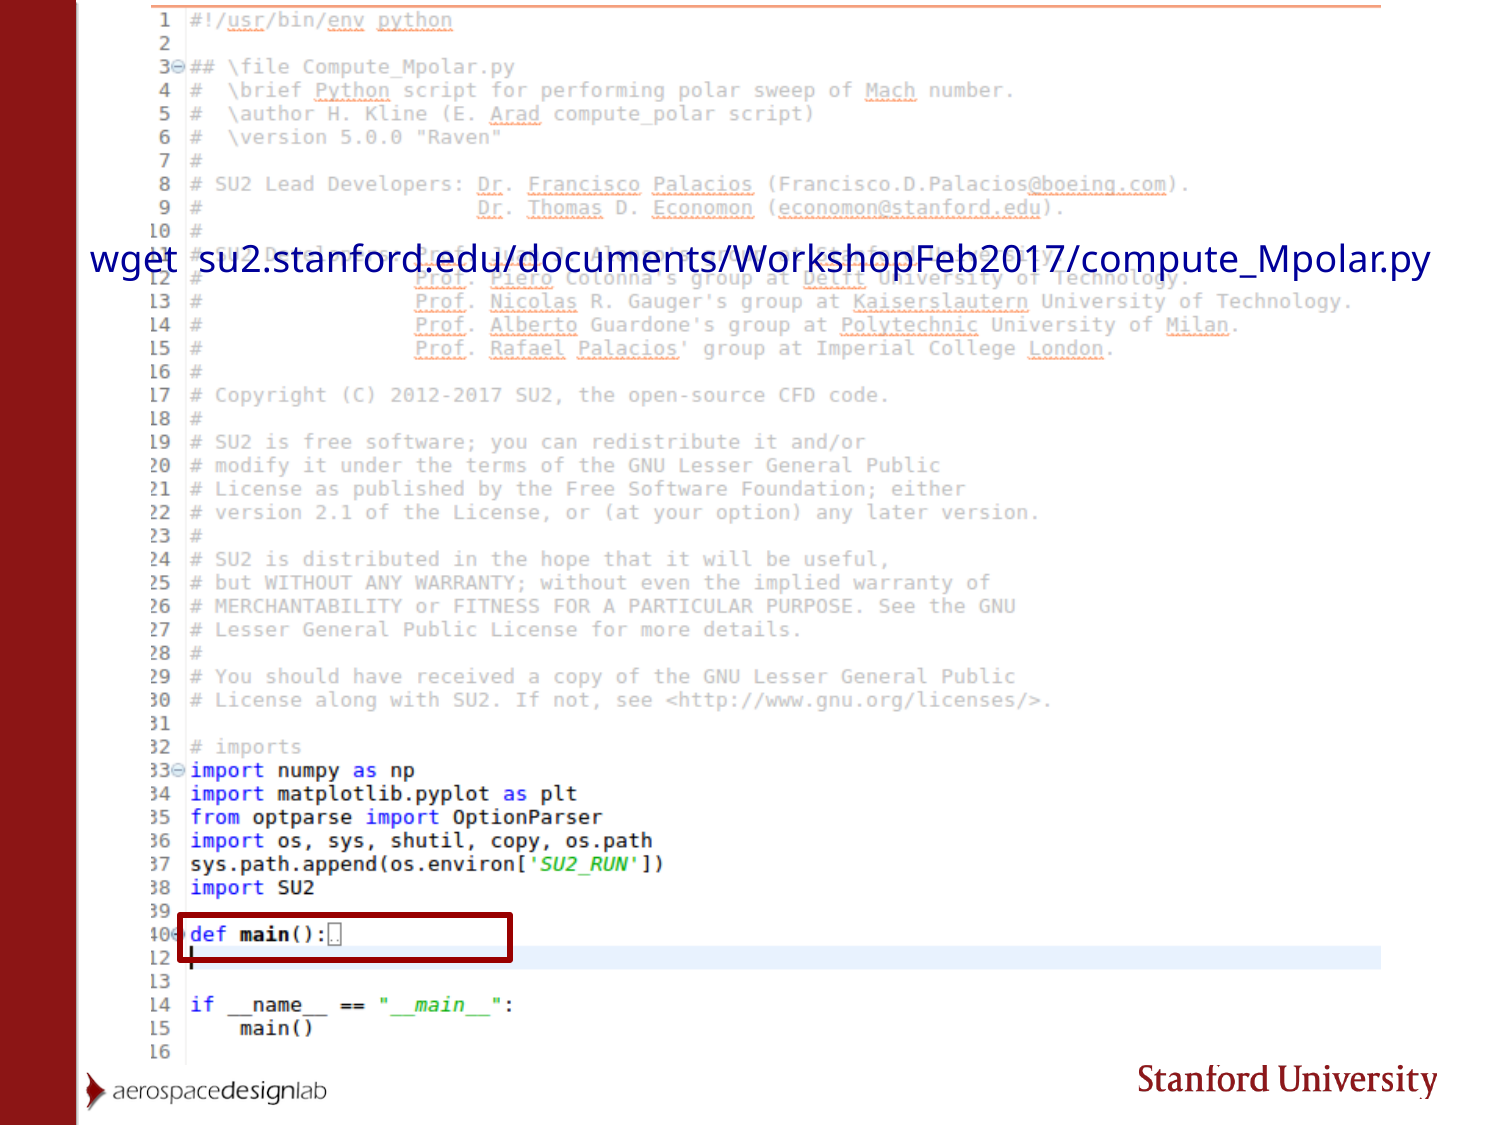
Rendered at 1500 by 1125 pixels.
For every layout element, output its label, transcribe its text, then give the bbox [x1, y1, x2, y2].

text_box wget su2.stanford.edu/documents/WorkshopFeb2017/compute_Mpolar.py [75, 224, 1500, 371]
picture [82, 1071, 330, 1112]
picture [151, 371, 1381, 1066]
picture [151, 5, 1381, 224]
